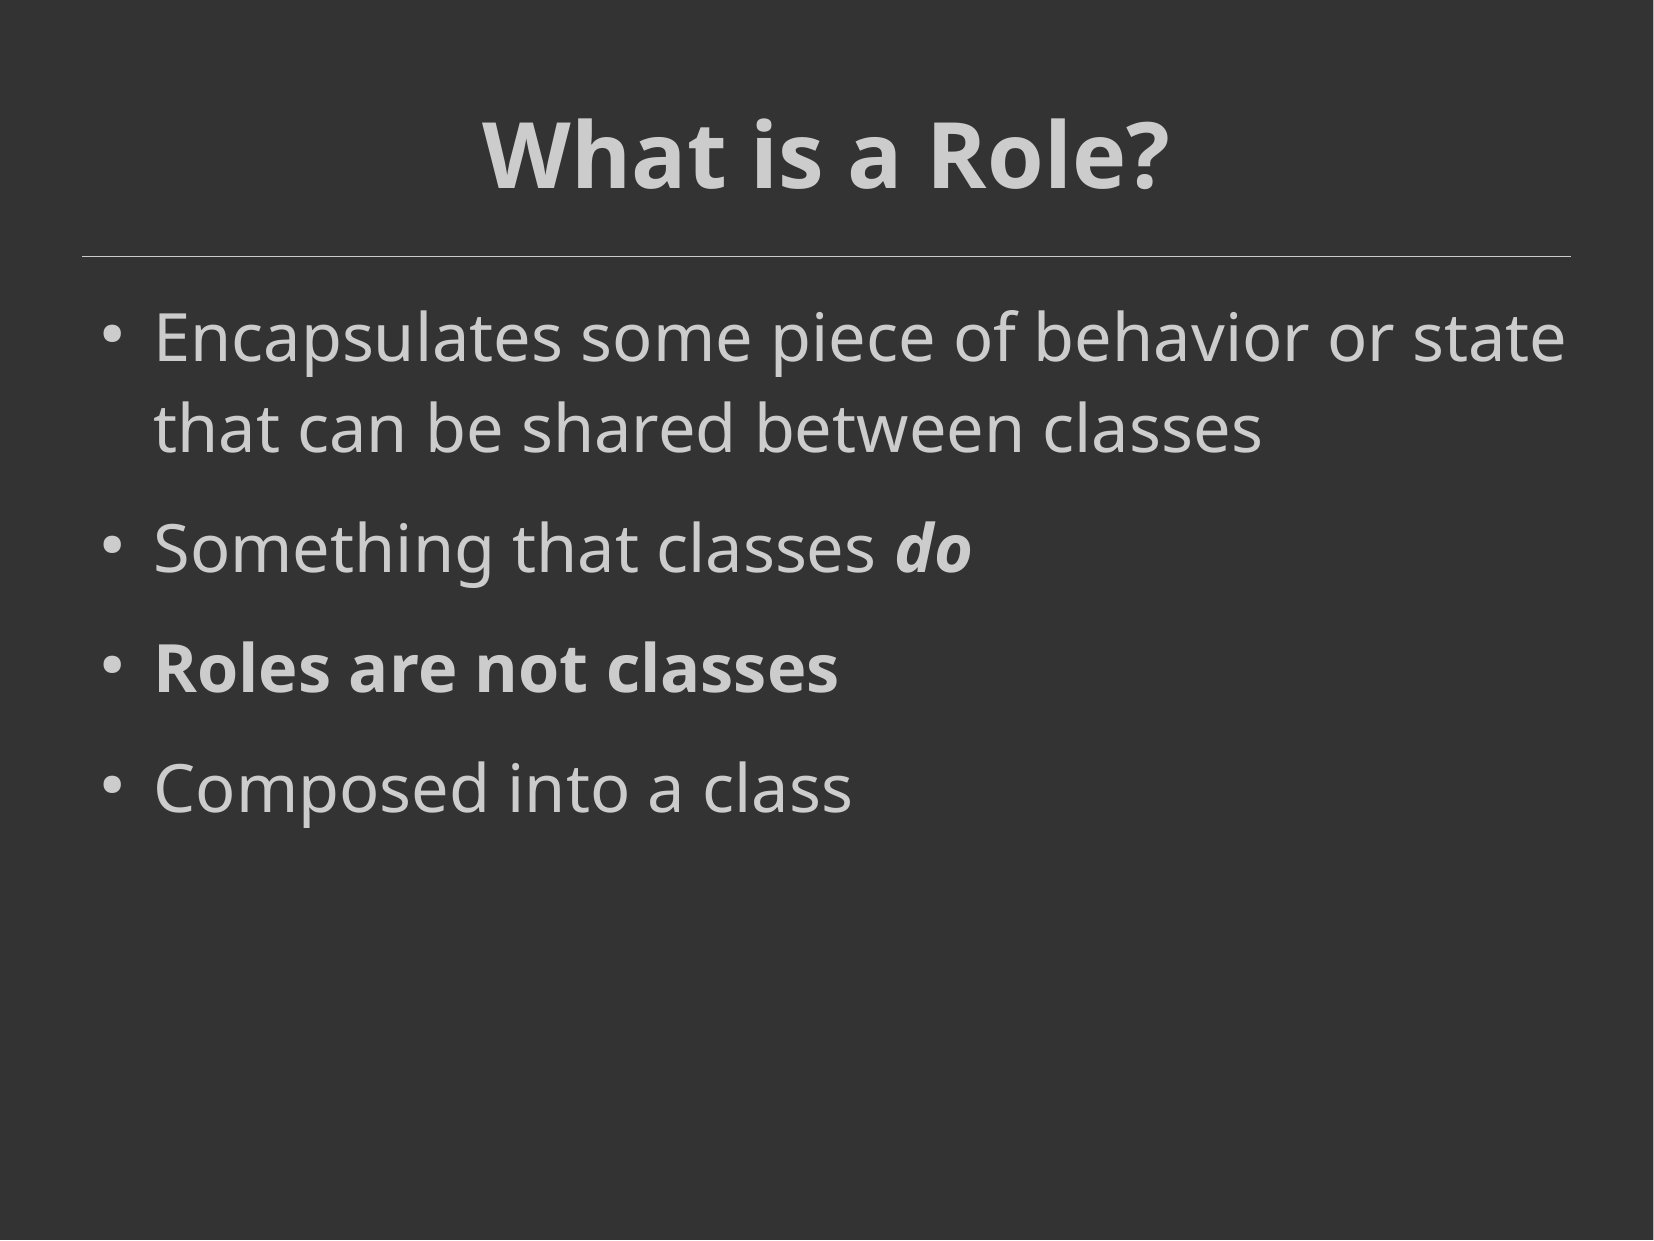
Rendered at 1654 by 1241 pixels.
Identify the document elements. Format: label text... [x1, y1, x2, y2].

list Encapsulates some piece of behavior or state that can be shared between classes Something that classes do Roles are not classes Composed into a class [82, 290, 1571, 1010]
title What is a Role? [82, 49, 1571, 257]
